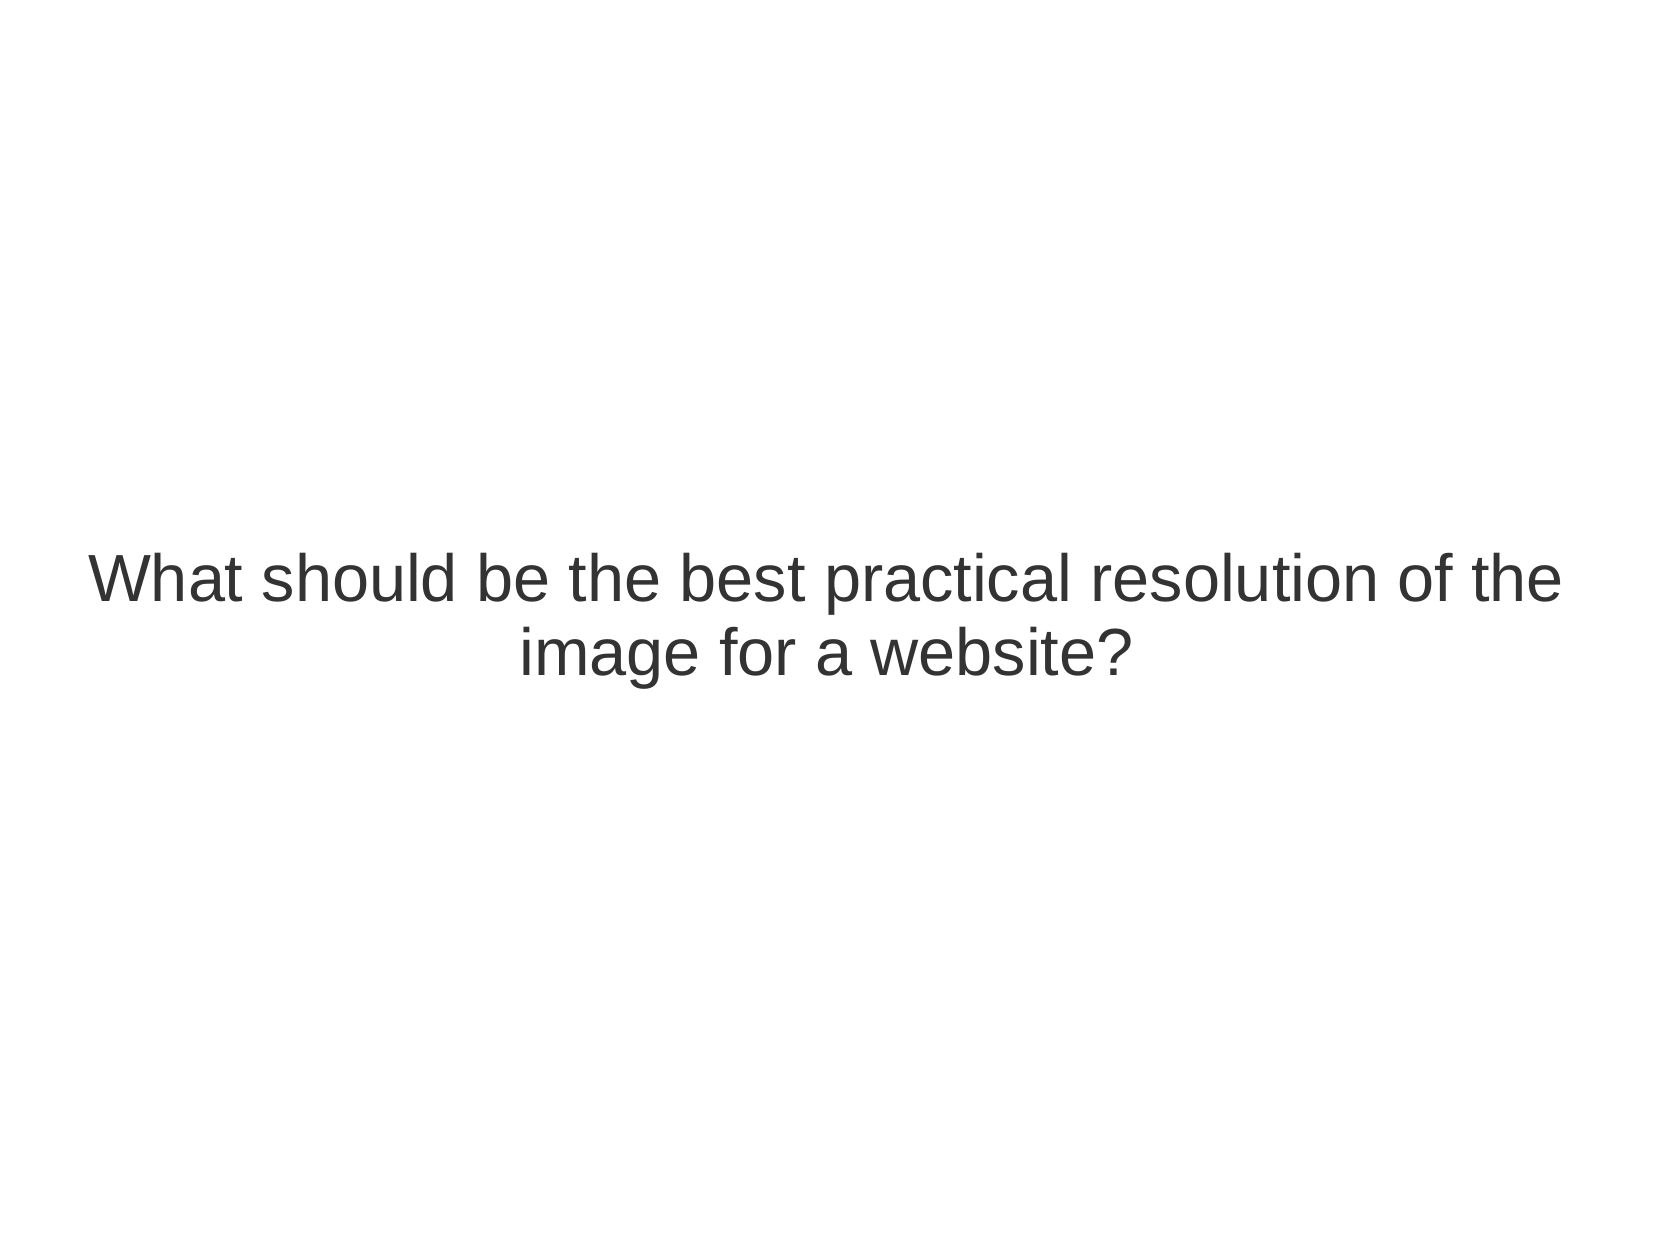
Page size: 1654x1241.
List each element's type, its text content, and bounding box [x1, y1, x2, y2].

subtitle What should be the best practical resolution of the image for a website? [82, 49, 1571, 1182]
